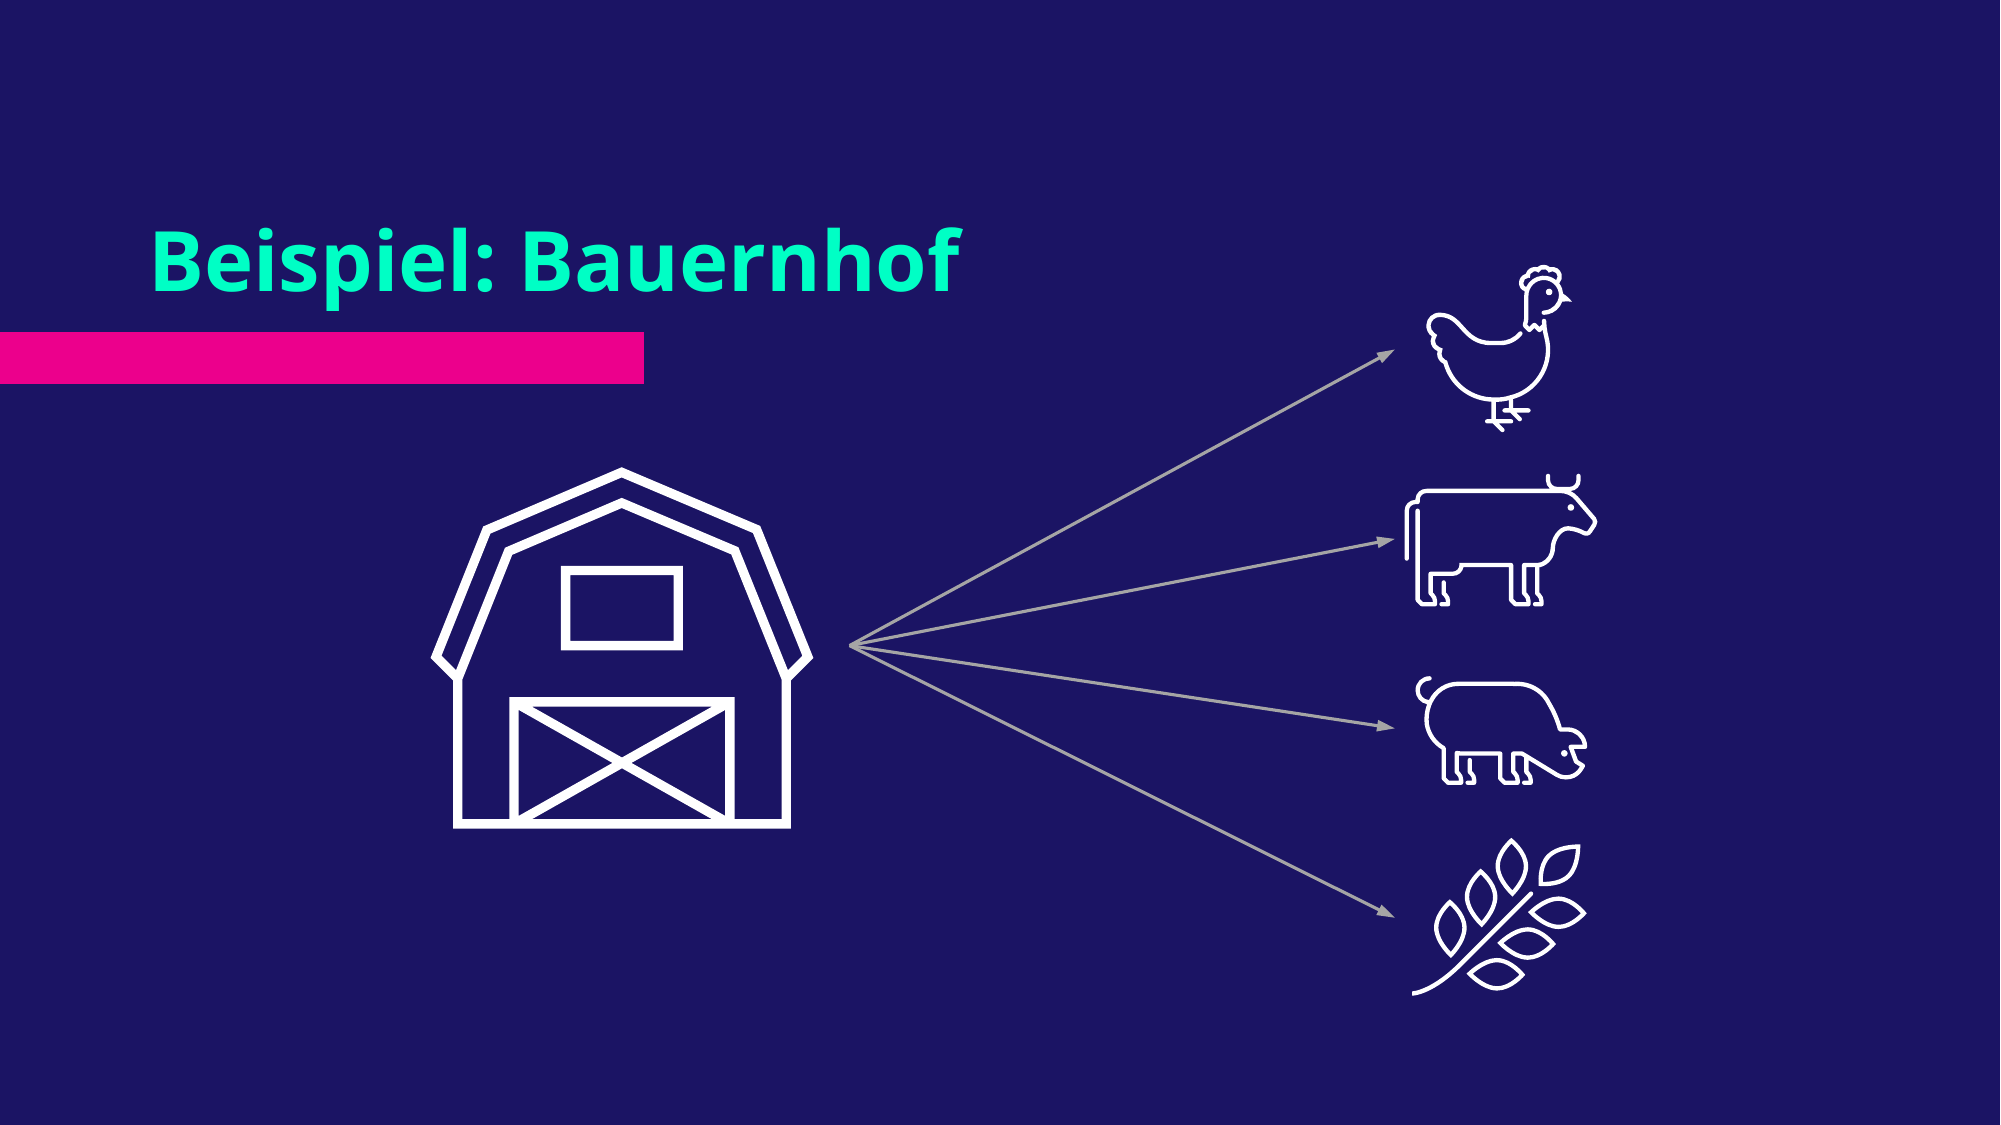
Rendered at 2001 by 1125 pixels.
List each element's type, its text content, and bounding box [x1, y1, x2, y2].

picture [394, 417, 850, 874]
picture [1394, 244, 1606, 1024]
title Beispiel: Bauernhof [133, 192, 1247, 340]
